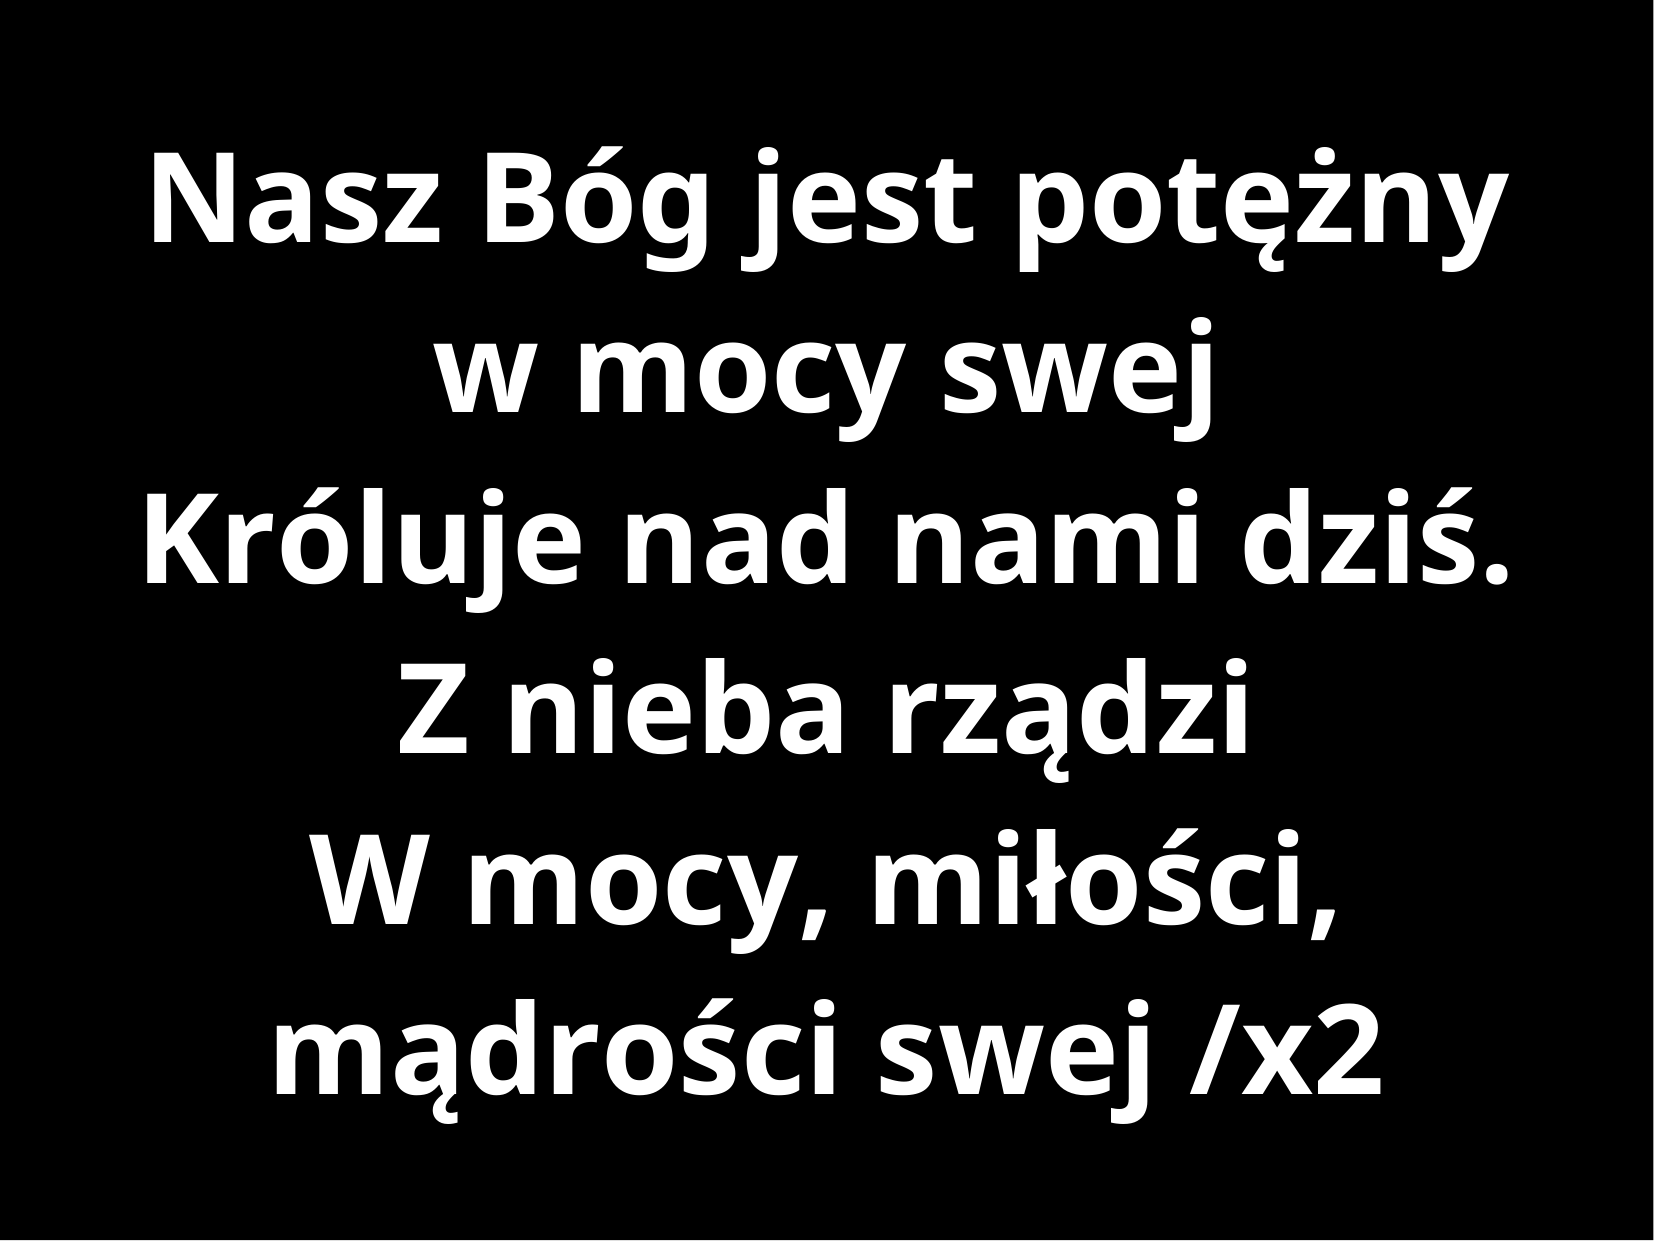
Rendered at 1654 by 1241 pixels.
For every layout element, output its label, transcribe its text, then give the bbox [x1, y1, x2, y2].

title Nasz Bóg jest potężny w mocy swej Króluje nad nami dziś. Z nieba rządzi W mocy, miłości, mądrości swej /x2 [0, 0, 1654, 1241]
